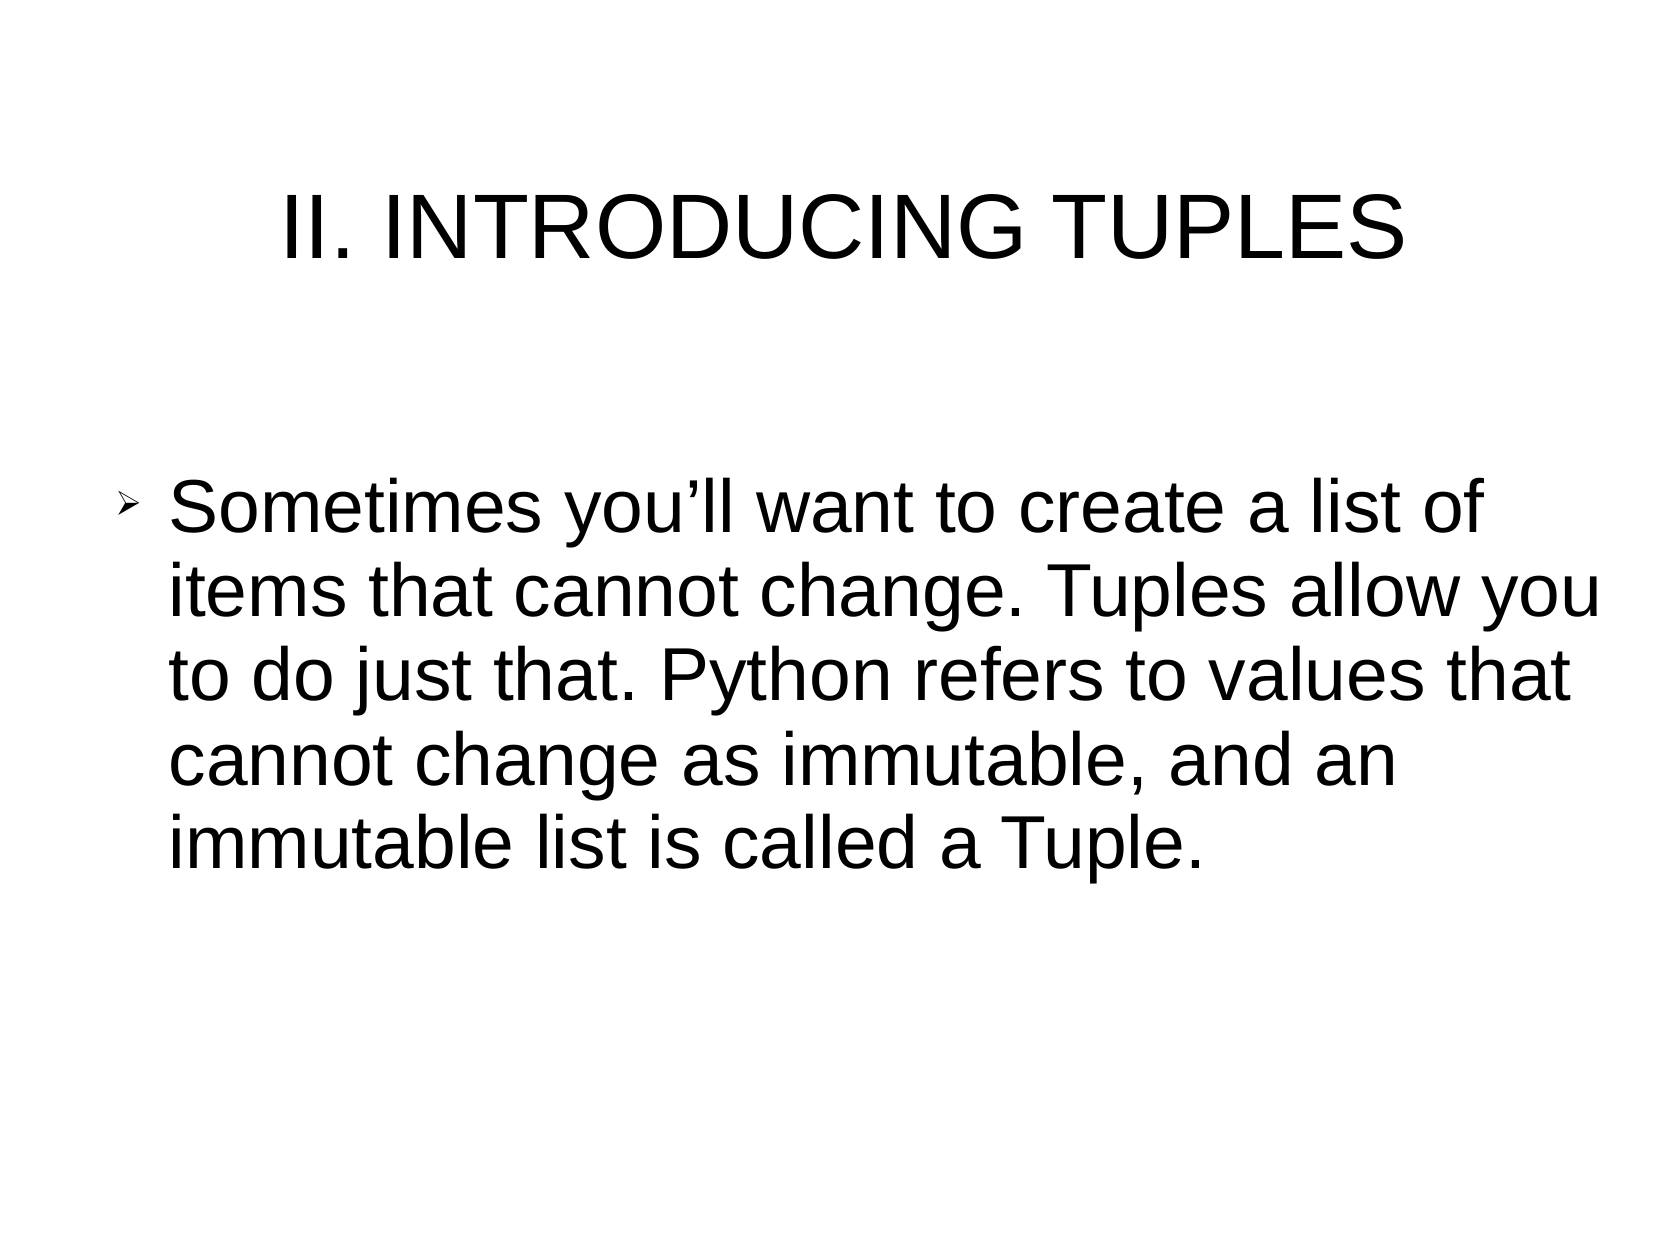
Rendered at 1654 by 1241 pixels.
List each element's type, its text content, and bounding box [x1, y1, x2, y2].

list Sometimes you’ll want to create a list of items that cannot change. Tuples allow you to do just that. Python refers to values that cannot change as immutable, and an immutable list is called a Tuple. [97, 465, 1606, 1201]
title II. INTRODUCING TUPLES [82, 122, 1571, 331]
